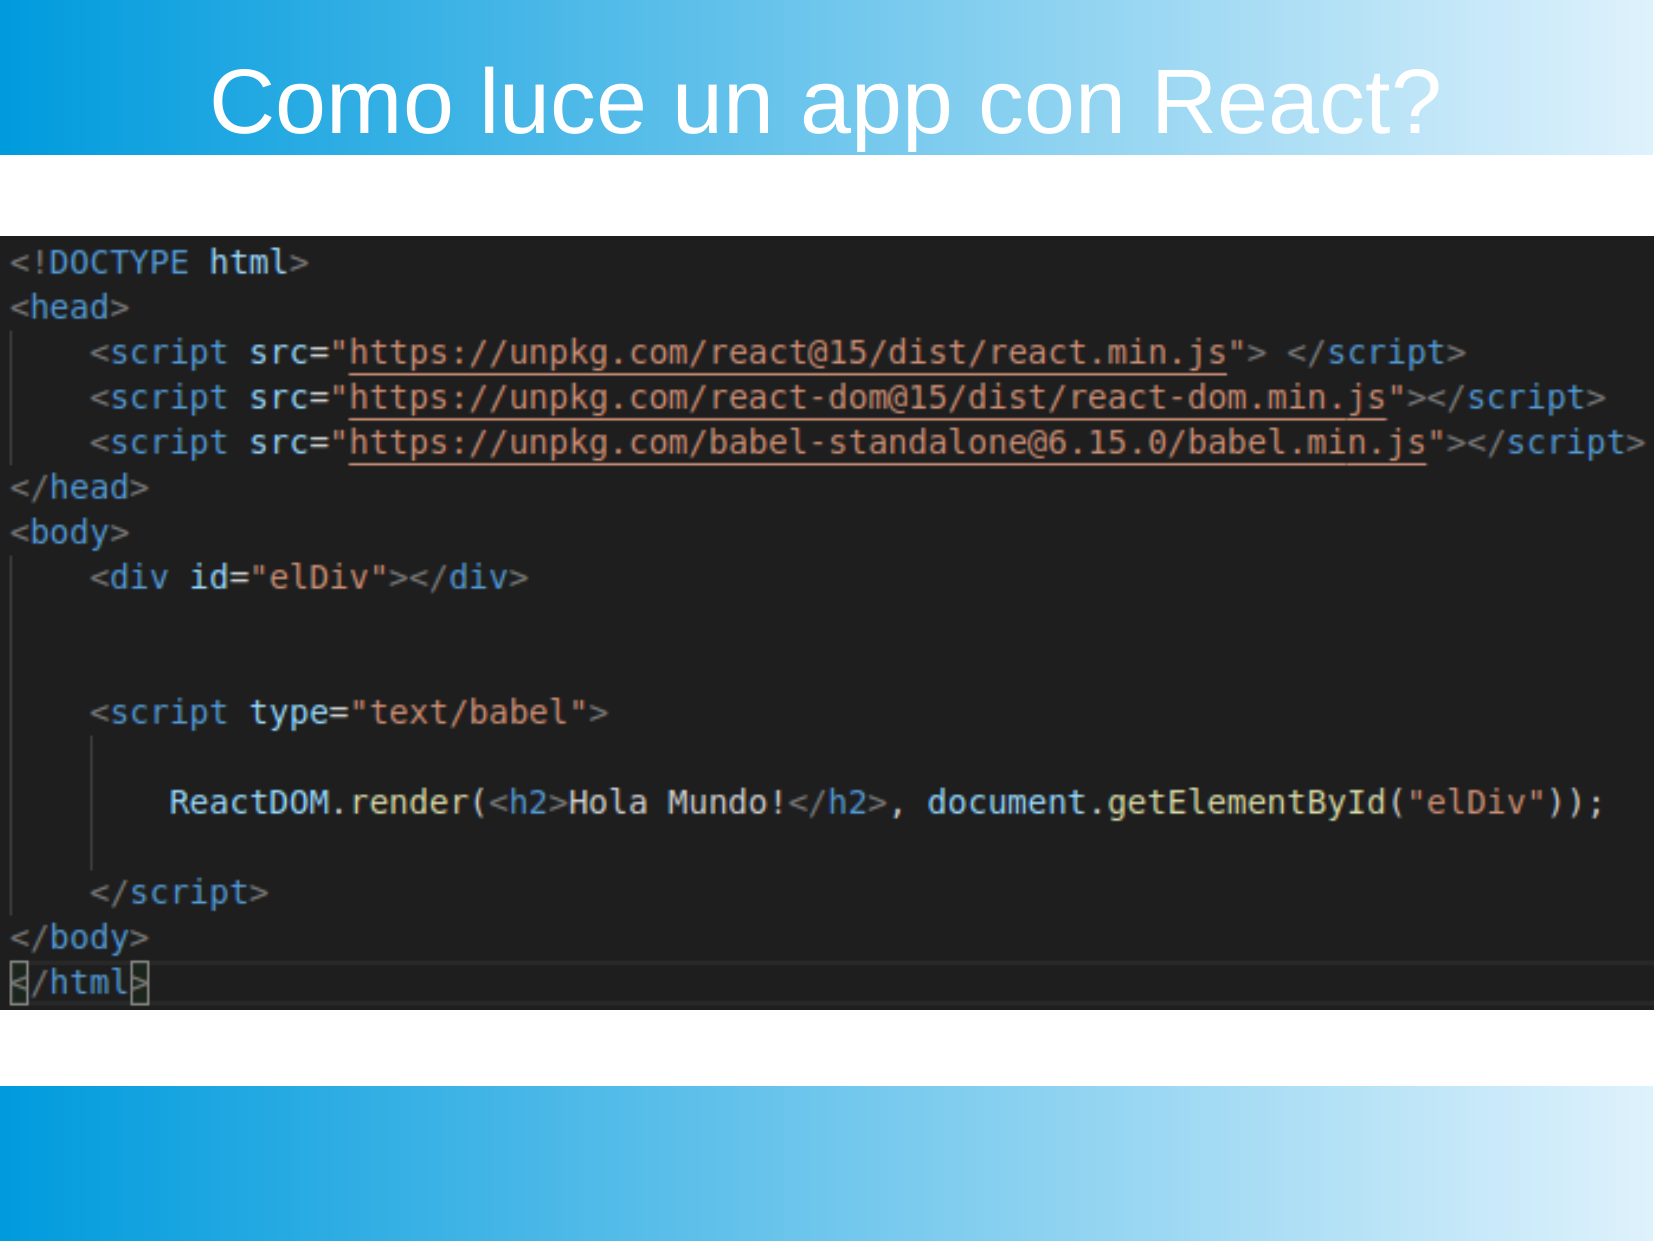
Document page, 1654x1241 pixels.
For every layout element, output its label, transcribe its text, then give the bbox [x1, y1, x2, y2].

title Como luce un app con React? [82, 49, 1571, 155]
picture [0, 236, 1654, 1010]
